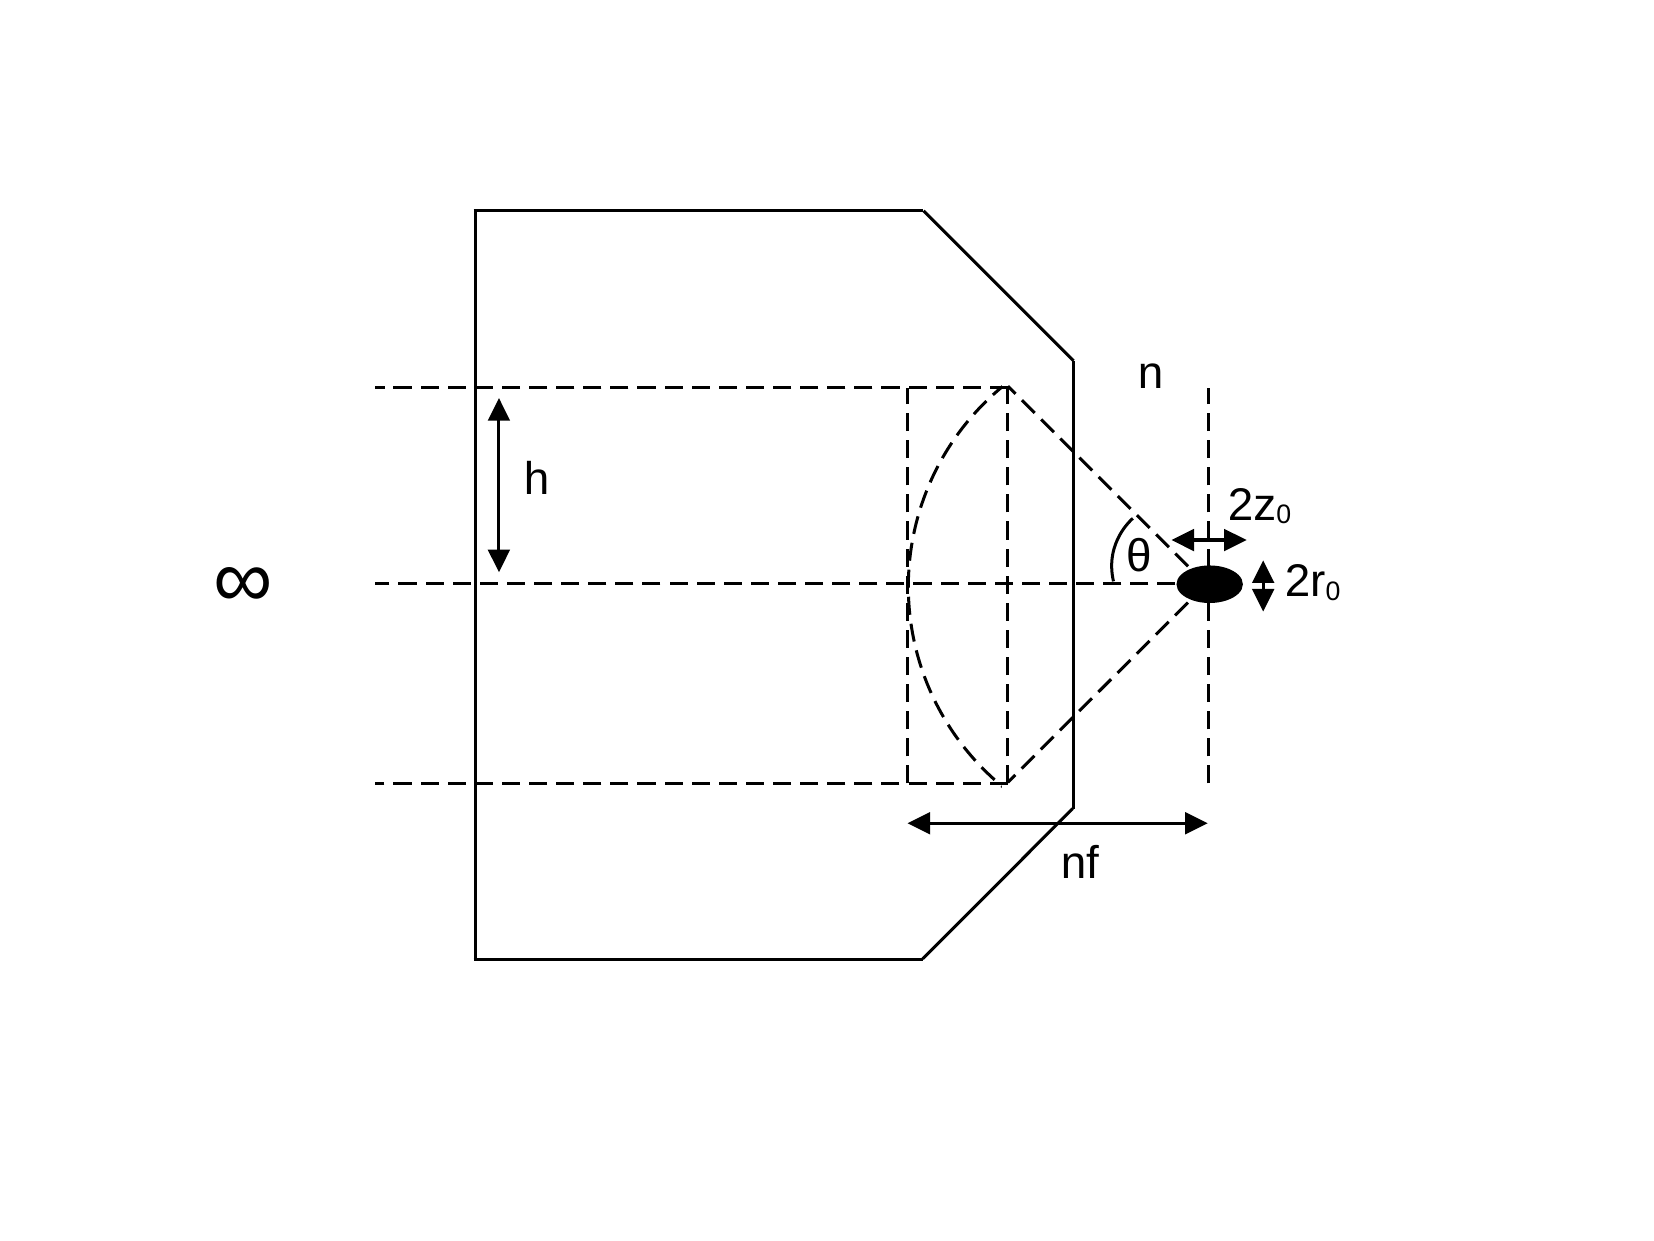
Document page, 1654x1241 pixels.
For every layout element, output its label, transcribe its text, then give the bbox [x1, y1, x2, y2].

text_box nf [1023, 829, 1137, 905]
text_box [1001, 825, 1053, 877]
text_box h [480, 445, 593, 521]
text_box 2z0 [1203, 471, 1316, 547]
text_box [1001, 292, 1072, 822]
text_box θ [1082, 522, 1196, 598]
text_box n [1094, 339, 1207, 415]
text_box ∞ [168, 525, 319, 643]
text_box 2r0 [1256, 548, 1369, 624]
text_box [1001, 222, 1441, 973]
